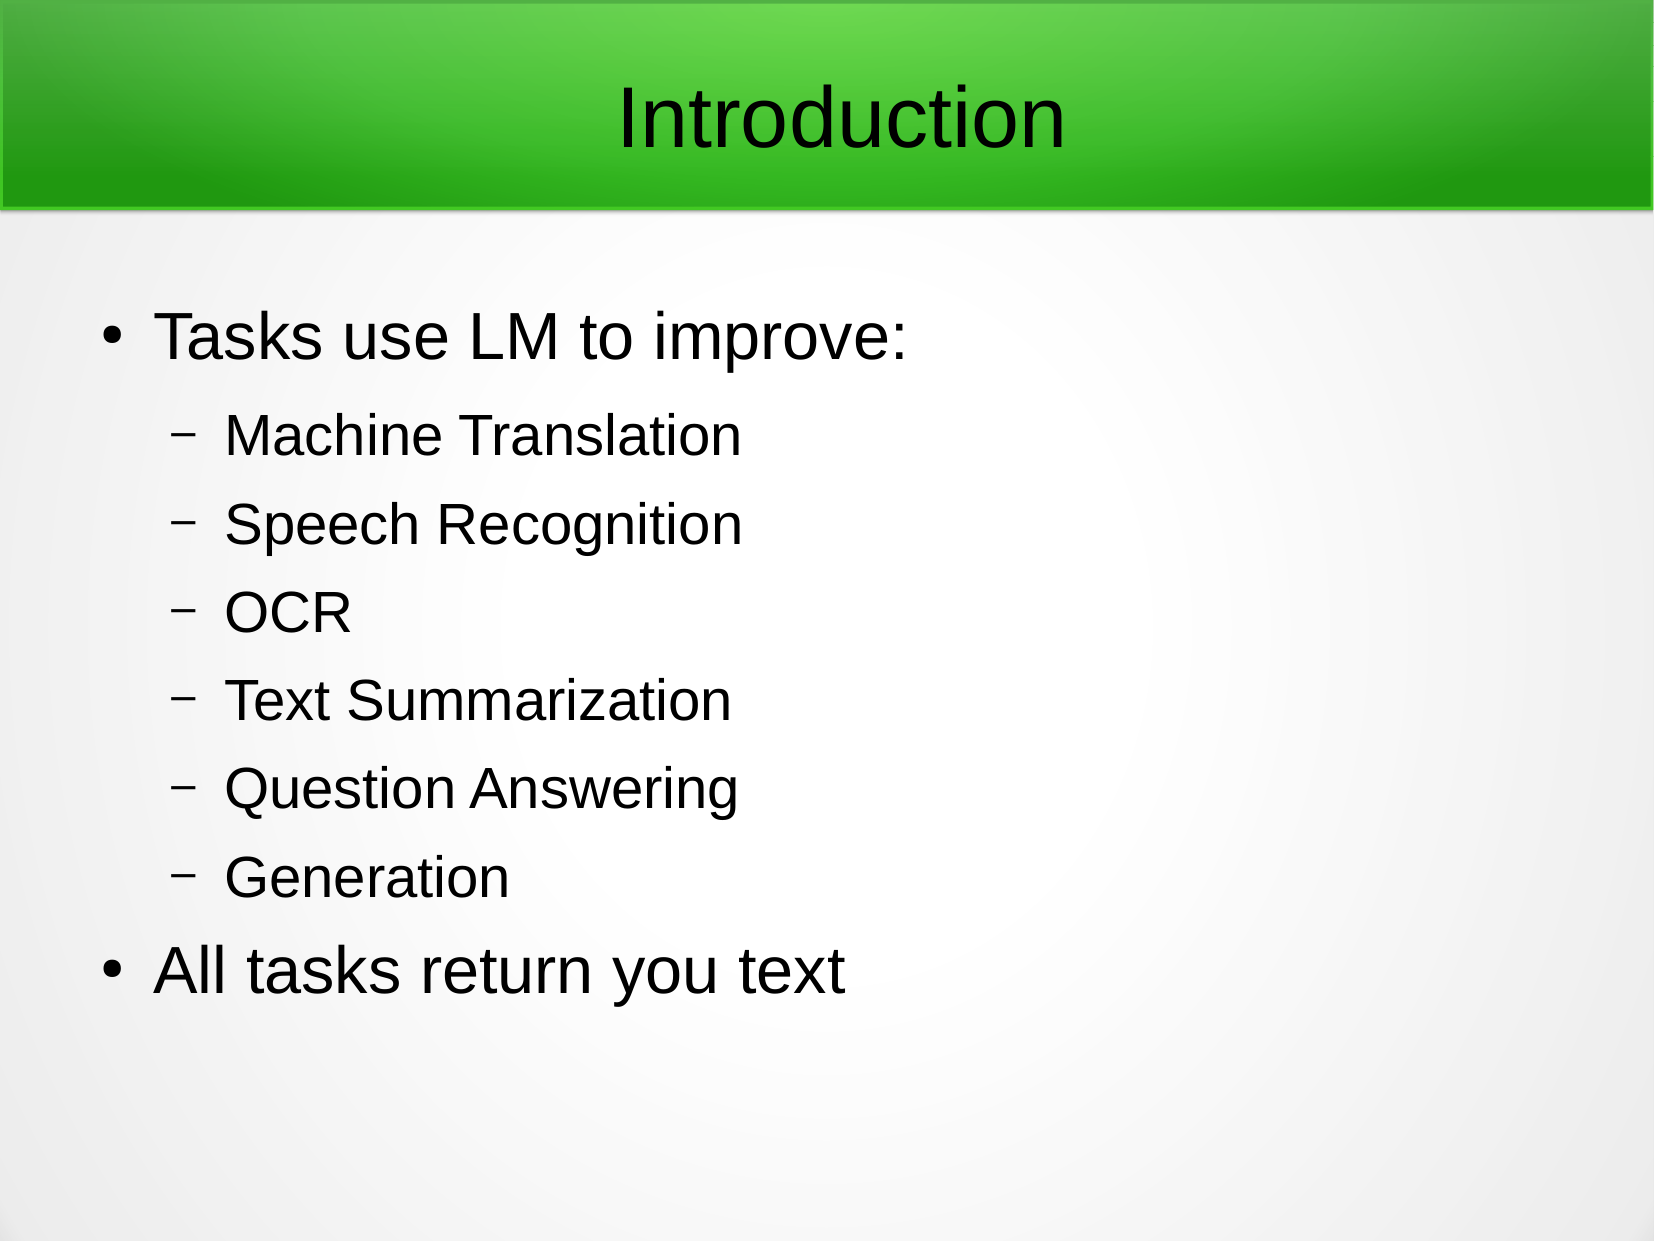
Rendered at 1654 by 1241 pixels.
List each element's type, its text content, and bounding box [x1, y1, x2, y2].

list Tasks use LM to improve: Machine Translation Speech Recognition OCR Text Summarization Question Answering Generation All tasks return you text [82, 299, 1571, 1019]
title Introduction [82, 47, 1571, 189]
